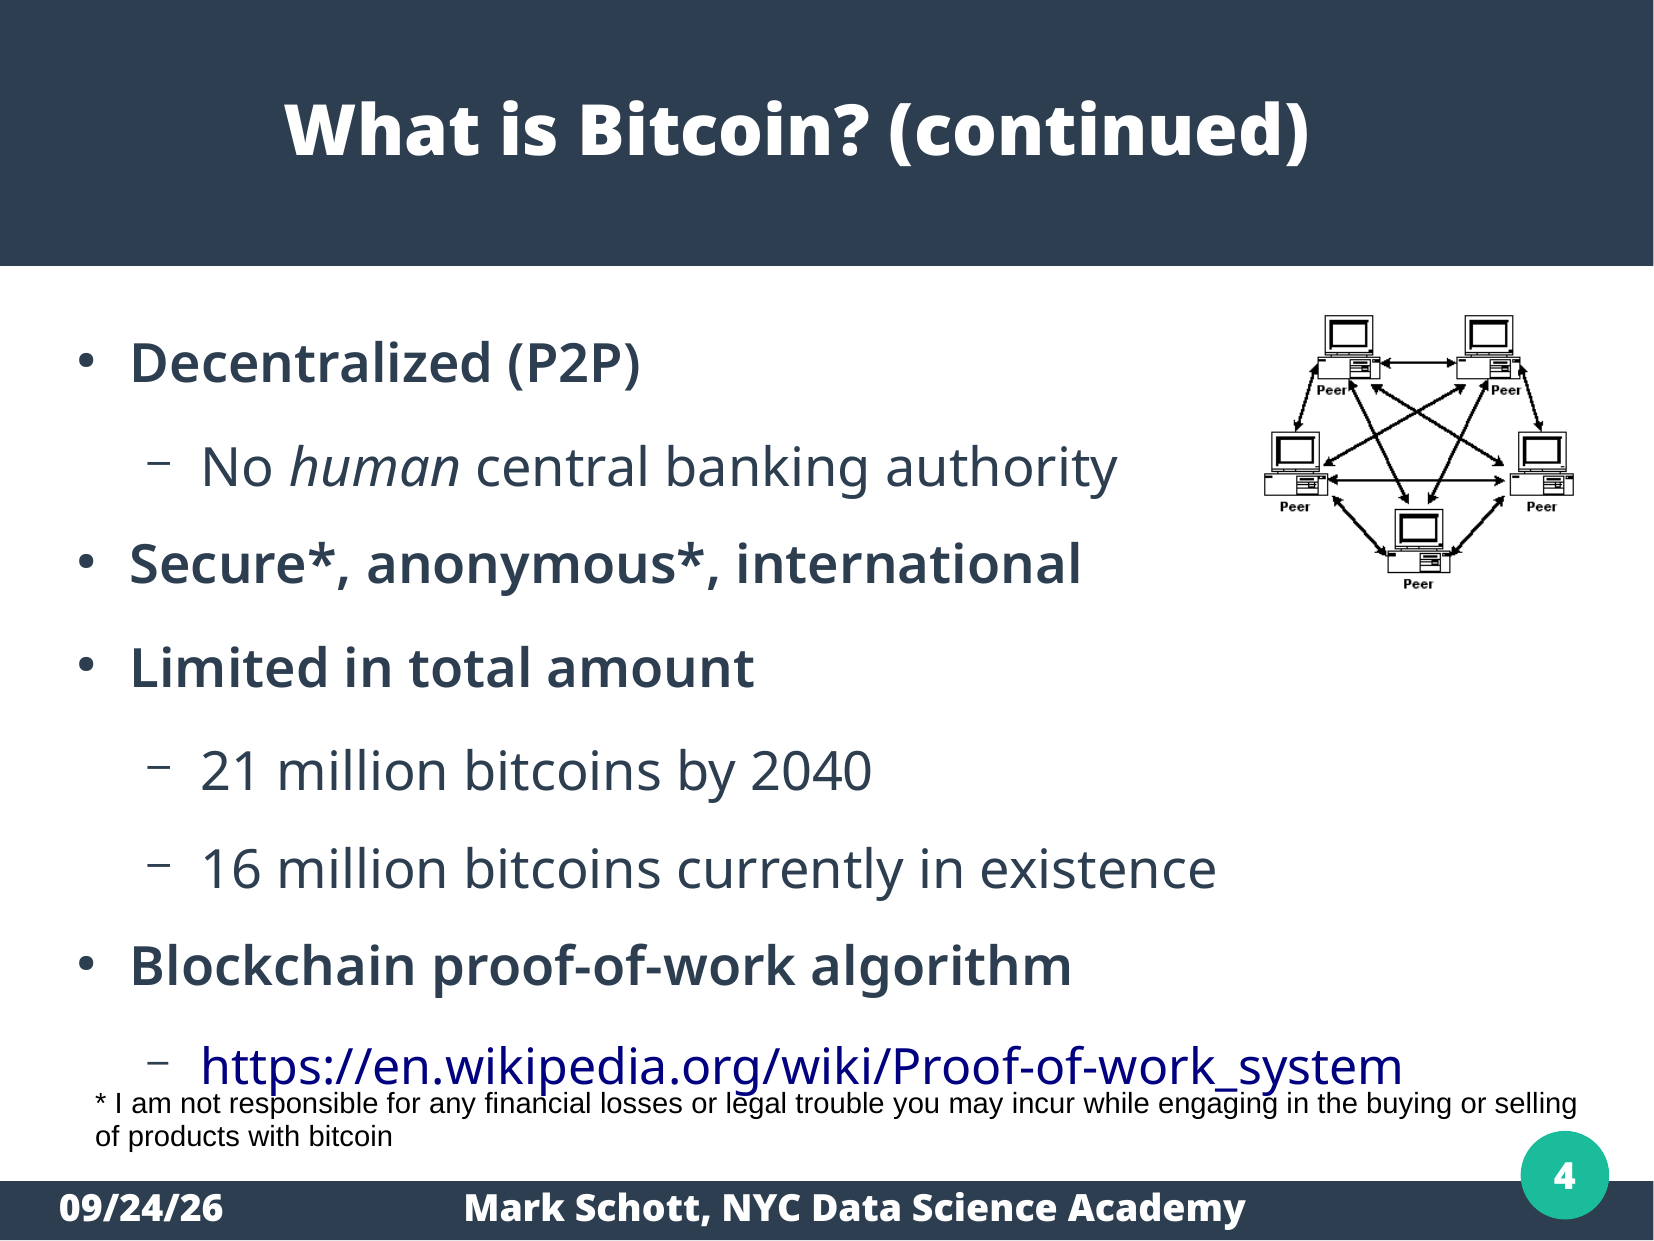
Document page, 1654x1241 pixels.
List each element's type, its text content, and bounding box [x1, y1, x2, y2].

list Decentralized (P2P) No human central banking authority Secure*, anonymous*, international Limited in total amount 21 million bitcoins by 2040 16 million bitcoins currently in existence Blockchain proof-of-work algorithm https://en.wikipedia.org/wiki/Proof-of-work_system [58, 324, 1595, 1080]
picture [1231, 314, 1606, 597]
text_box * I am not responsible for any financial losses or legal trouble you may incur while engaging in the buying or selling of products with bitcoin [45, 1080, 1621, 1161]
title What is Bitcoin? (continued) [58, 49, 1595, 207]
